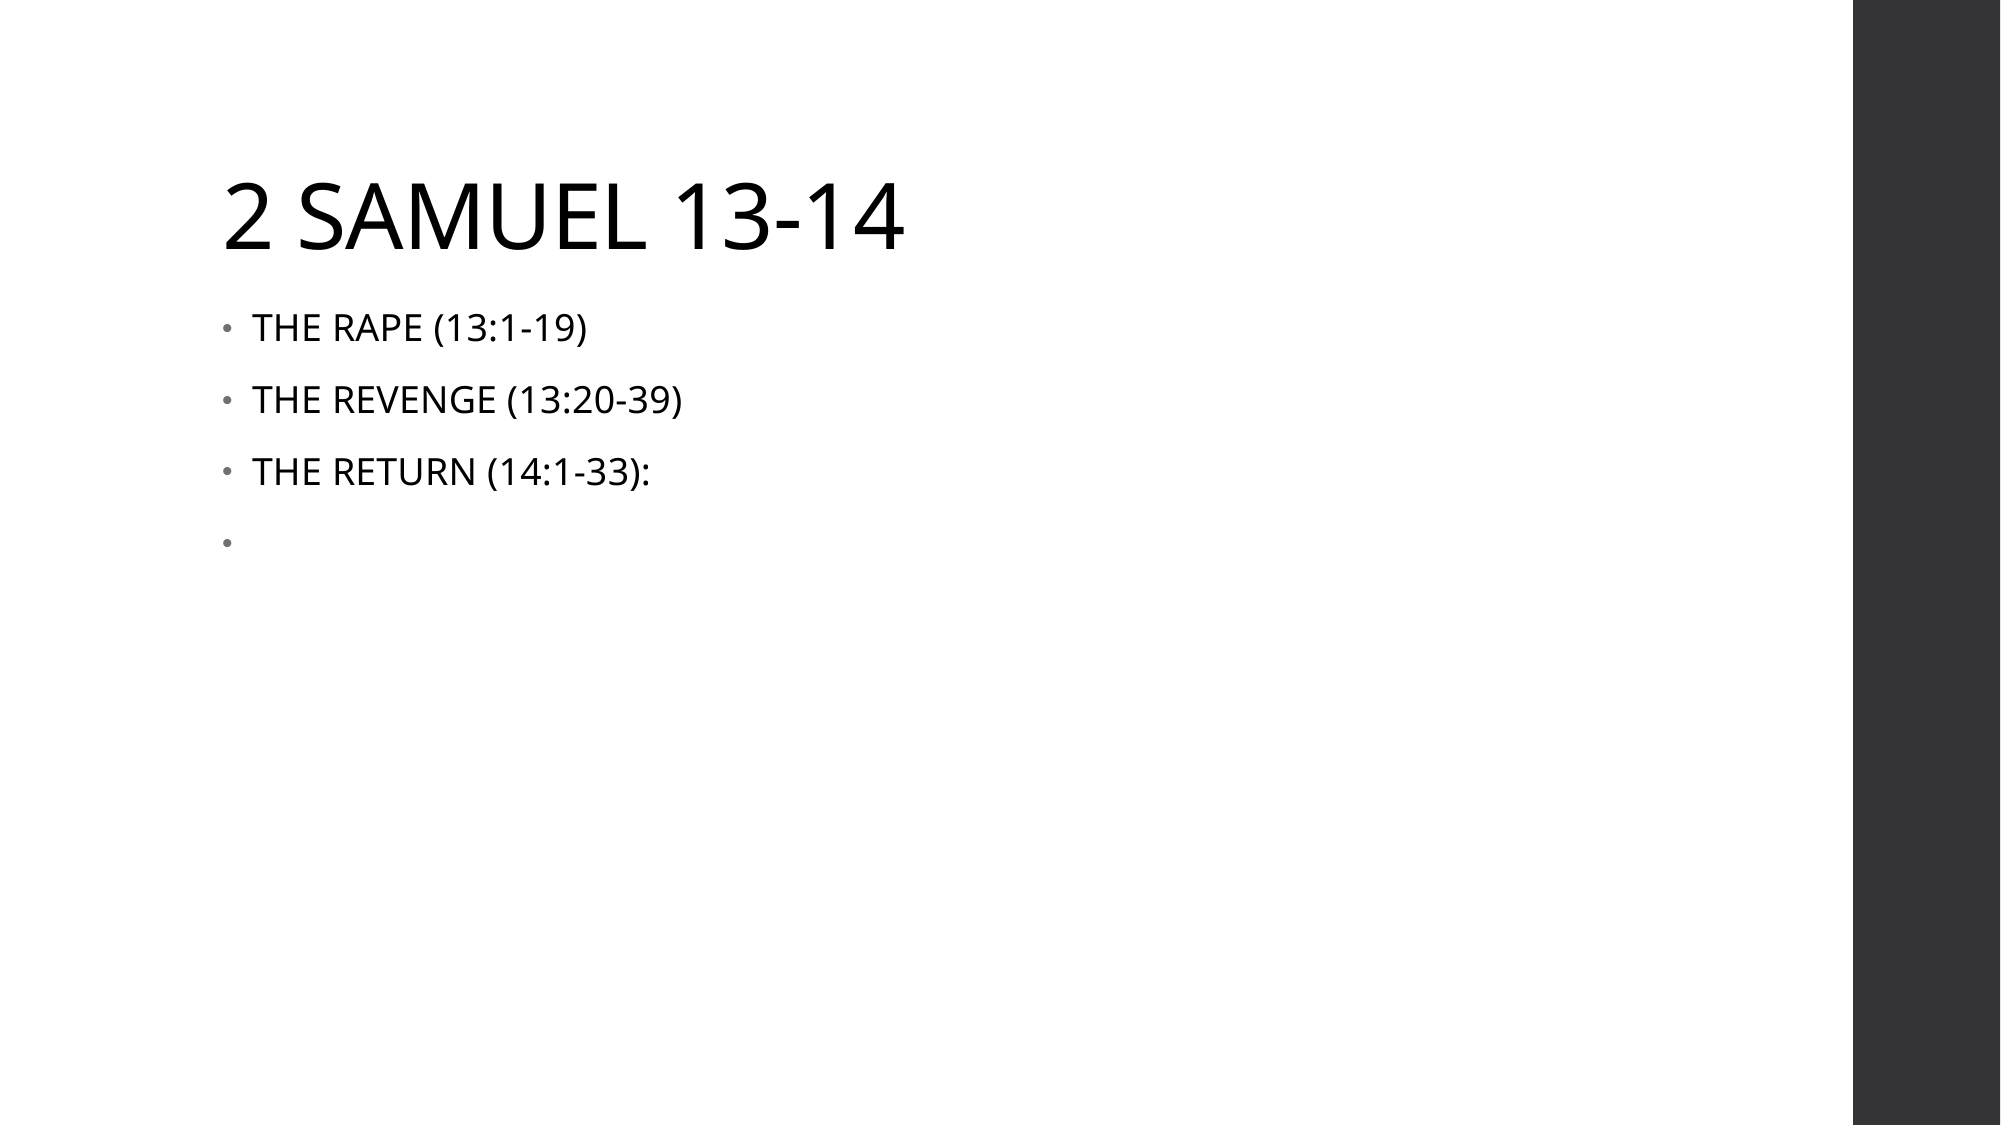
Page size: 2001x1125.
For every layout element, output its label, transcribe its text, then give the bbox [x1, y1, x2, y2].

title 2 SAMUEL 13-14 [206, 60, 1797, 278]
list THE RAPE (13:1-19) THE REVENGE (13:20-39) THE RETURN (14:1-33): [206, 299, 1617, 1014]
